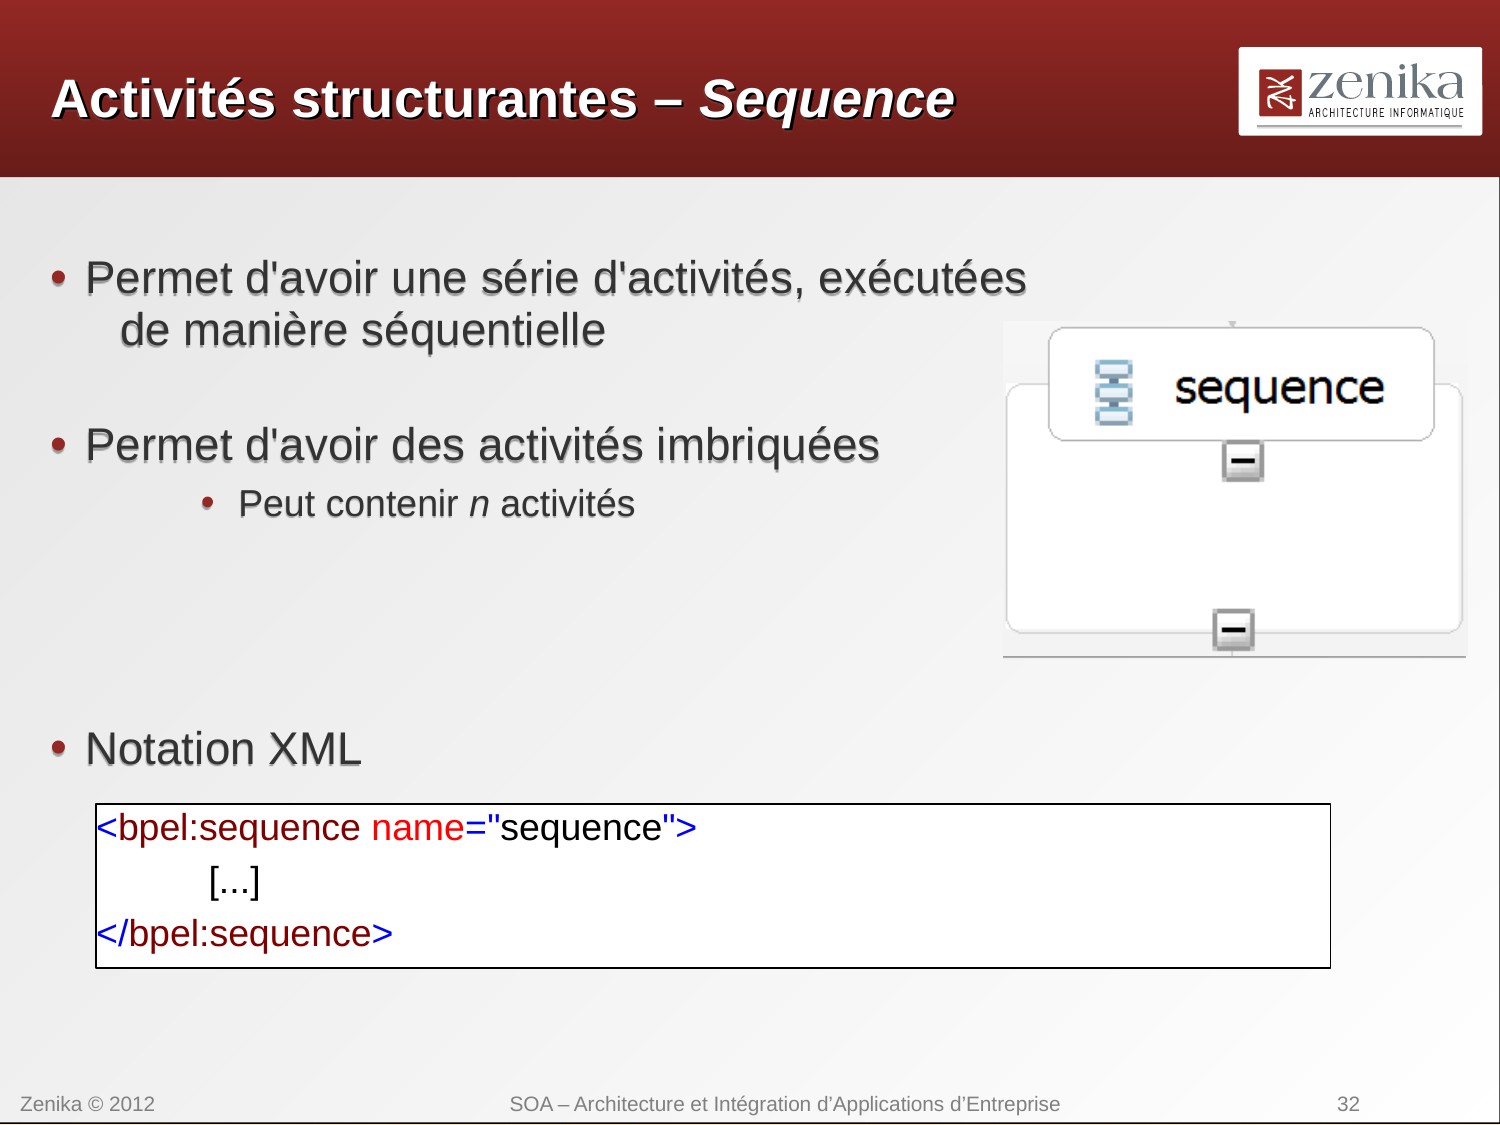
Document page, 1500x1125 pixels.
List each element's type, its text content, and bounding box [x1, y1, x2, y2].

picture [1003, 321, 1468, 656]
title Activités structurantes – Sequence [50, 22, 1206, 172]
text_box <bpel:sequence name="sequence"> [...] </bpel:sequence> [96, 803, 1331, 968]
subtitle Permet d'avoir une série d'activités, exécutées de manière séquentielle Permet d'avoir des activités imbriquées Peut contenir n activités Notation XML [50, 249, 1034, 1089]
